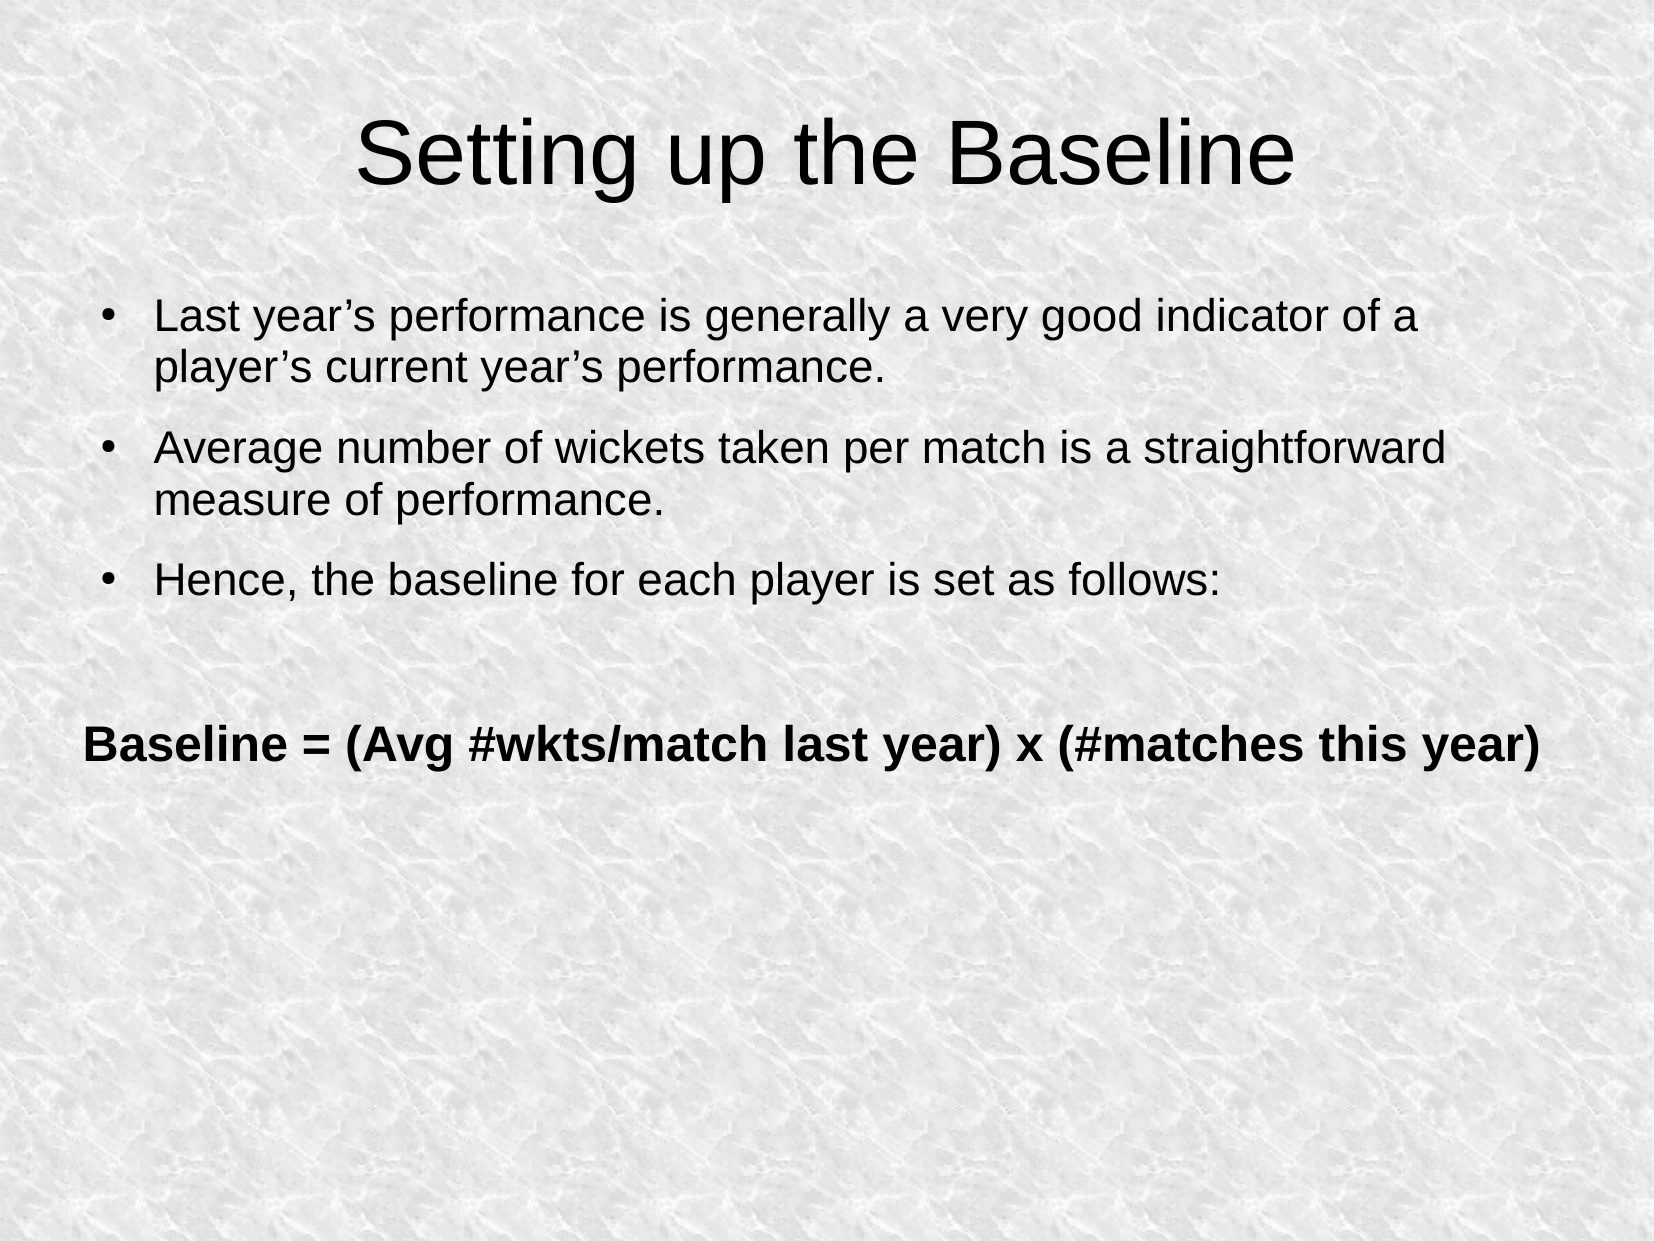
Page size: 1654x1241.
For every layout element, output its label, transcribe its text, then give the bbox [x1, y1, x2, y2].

title Setting up the Baseline [82, 49, 1571, 257]
picture [0, 0, 1654, 1241]
list Last year’s performance is generally a very good indicator of a player’s current year’s performance. Average number of wickets taken per match is a straightforward measure of performance. Hence, the baseline for each player is set as follows: Baseline = (Avg #wkts/match last year) x (#matches this year) [82, 290, 1571, 1111]
